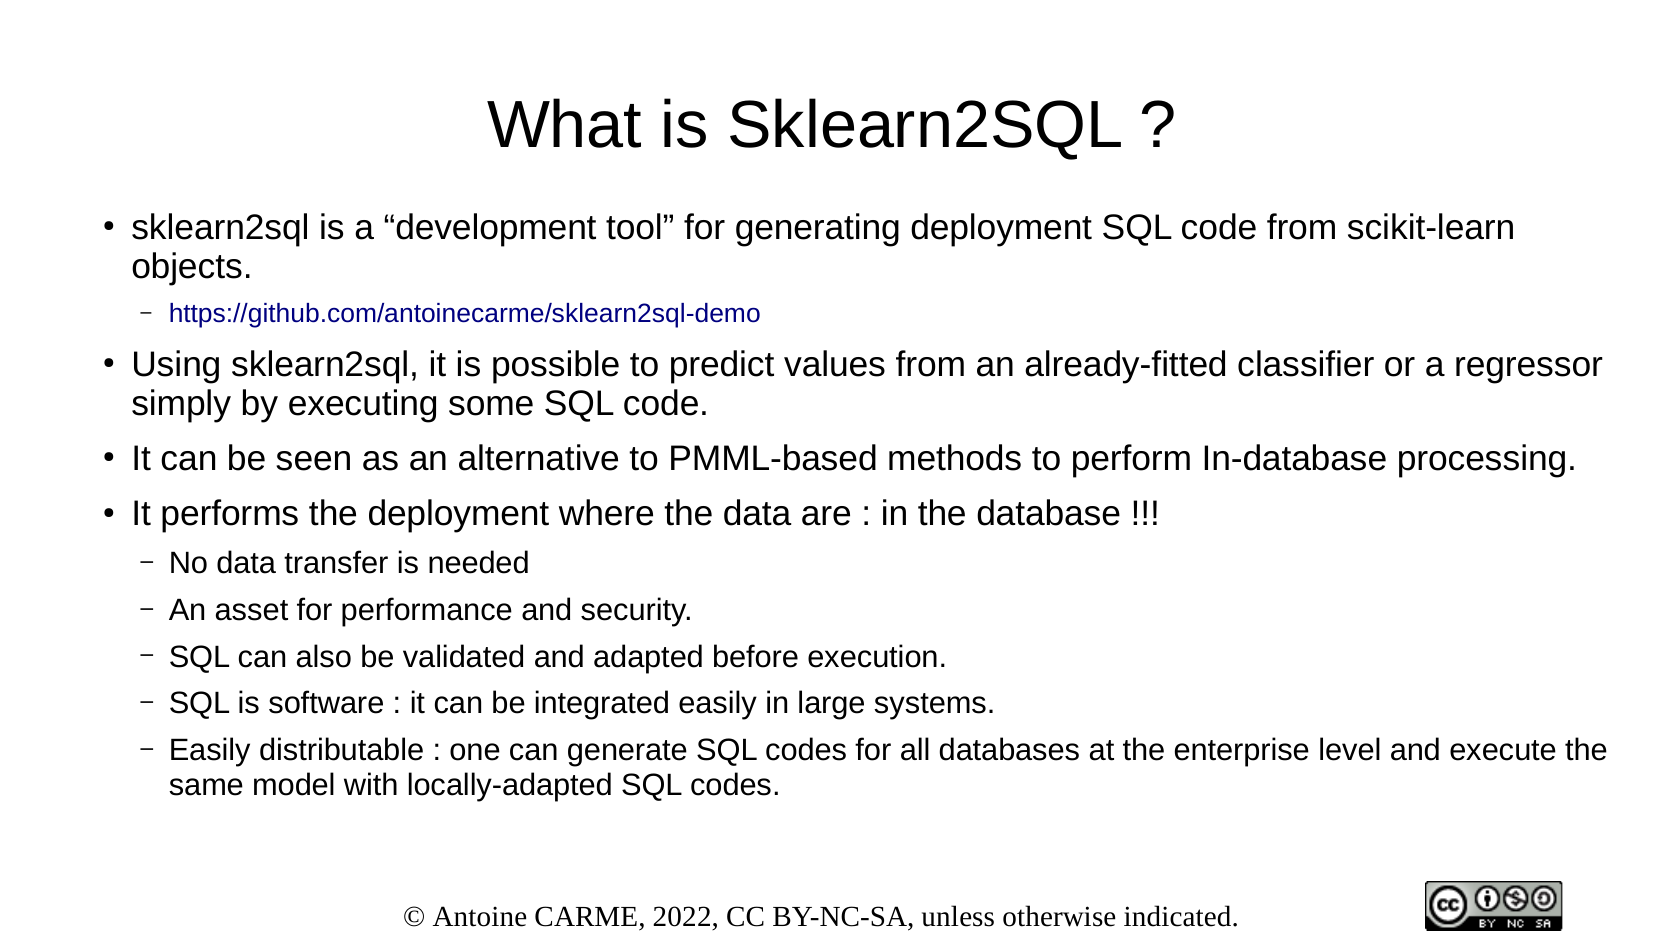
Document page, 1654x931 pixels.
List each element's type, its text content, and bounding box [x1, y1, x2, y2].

title What is Sklearn2SQL ? [11, 60, 1654, 188]
picture [1425, 881, 1563, 931]
list sklearn2sql is a “development tool” for generating deployment SQL code from scikit-learn objects. https://github.com/antoinecarme/sklearn2sql-demo Using sklearn2sql, it is possible to predict values from an already-fitted classifier or a regressor simply by executing some SQL code. It can be seen as an alternative to PMML-based methods to perform In-database processing. It performs the deployment where the data are : in the database !!! No data transfer is needed An asset for performance and security. SQL can also be validated and adapted before execution. SQL is software : it can be integrated easily in large systems. Easily distributable : one can generate SQL codes for all databases at the enterprise level and execute the same model with locally-adapted SQL codes. [93, 207, 1620, 820]
